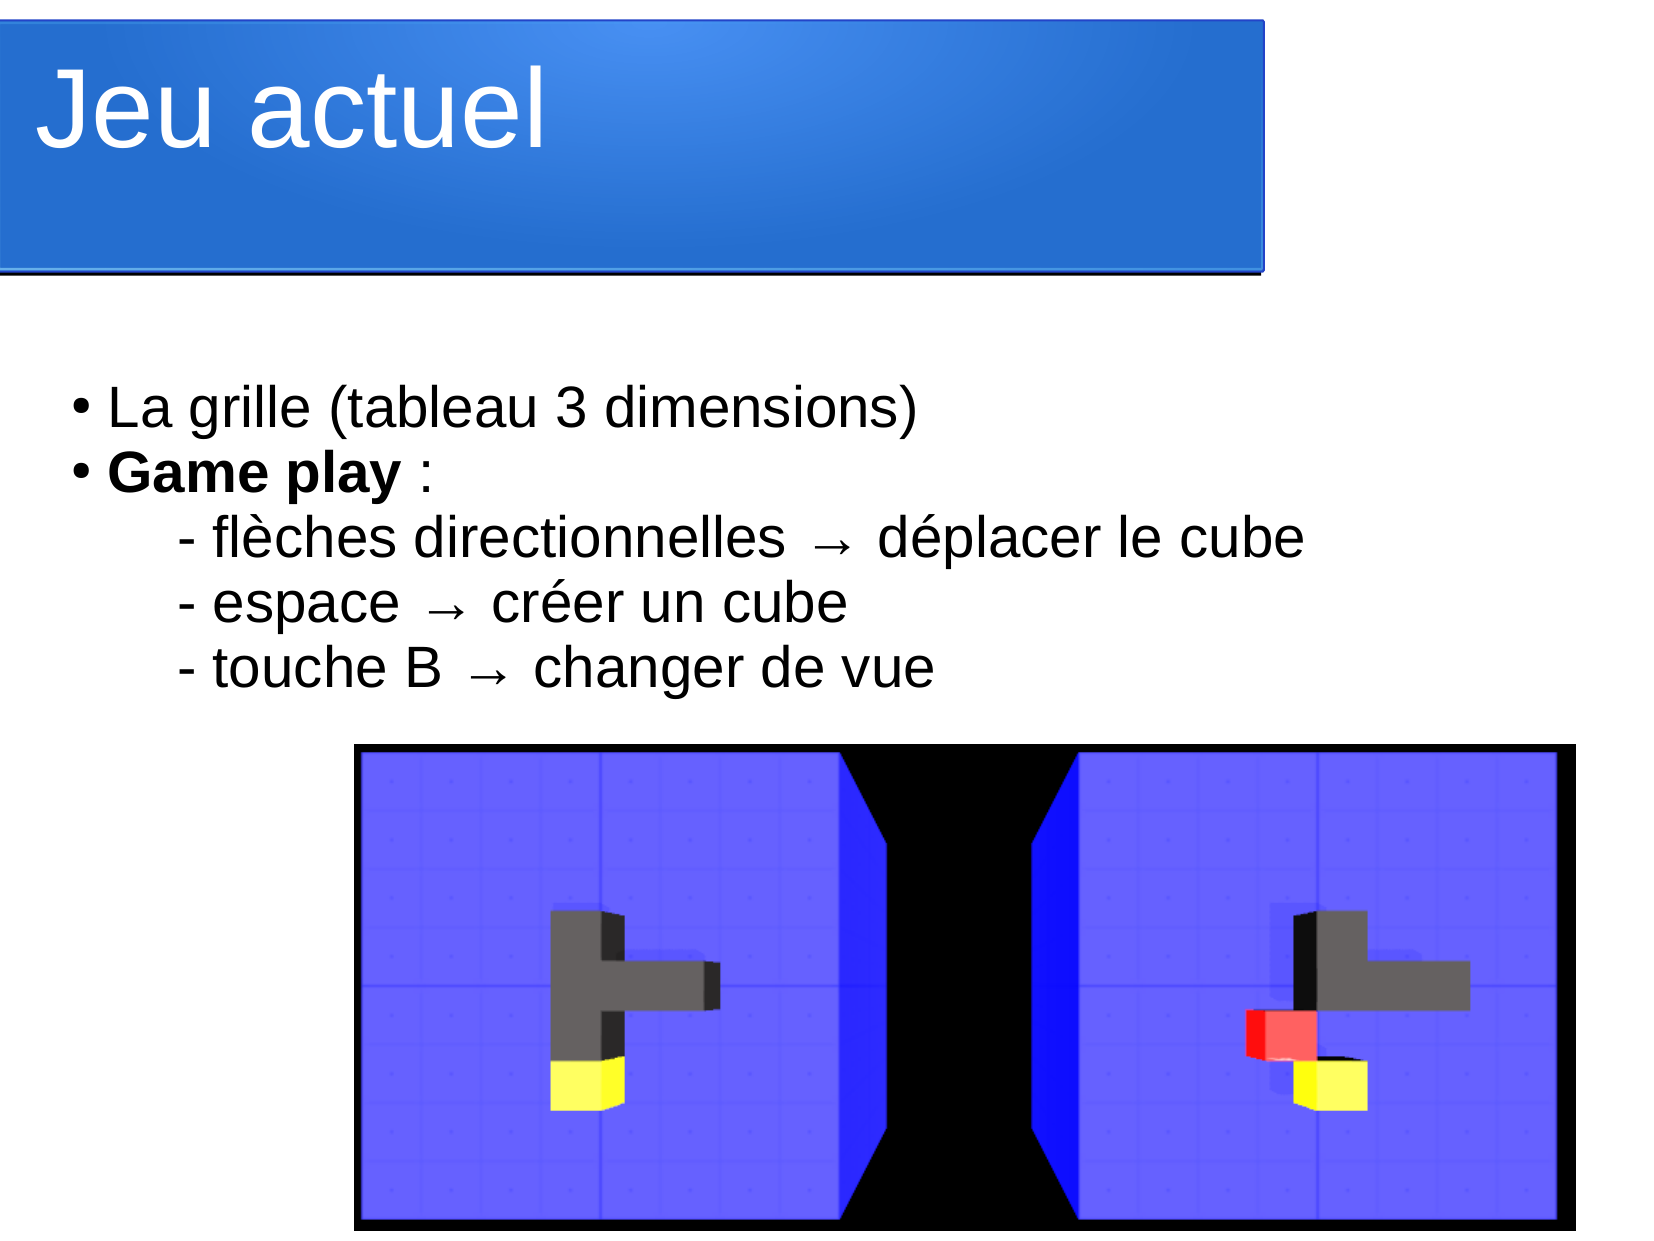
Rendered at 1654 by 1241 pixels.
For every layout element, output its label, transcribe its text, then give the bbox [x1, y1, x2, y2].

title Jeu actuel [35, 45, 1347, 297]
subtitle La grille (tableau 3 dimensions) Game play : - flèches directionnelles → déplacer le cube - espace → créer un cube - touche B → changer de vue [70, 177, 1526, 897]
picture [354, 744, 1576, 1231]
